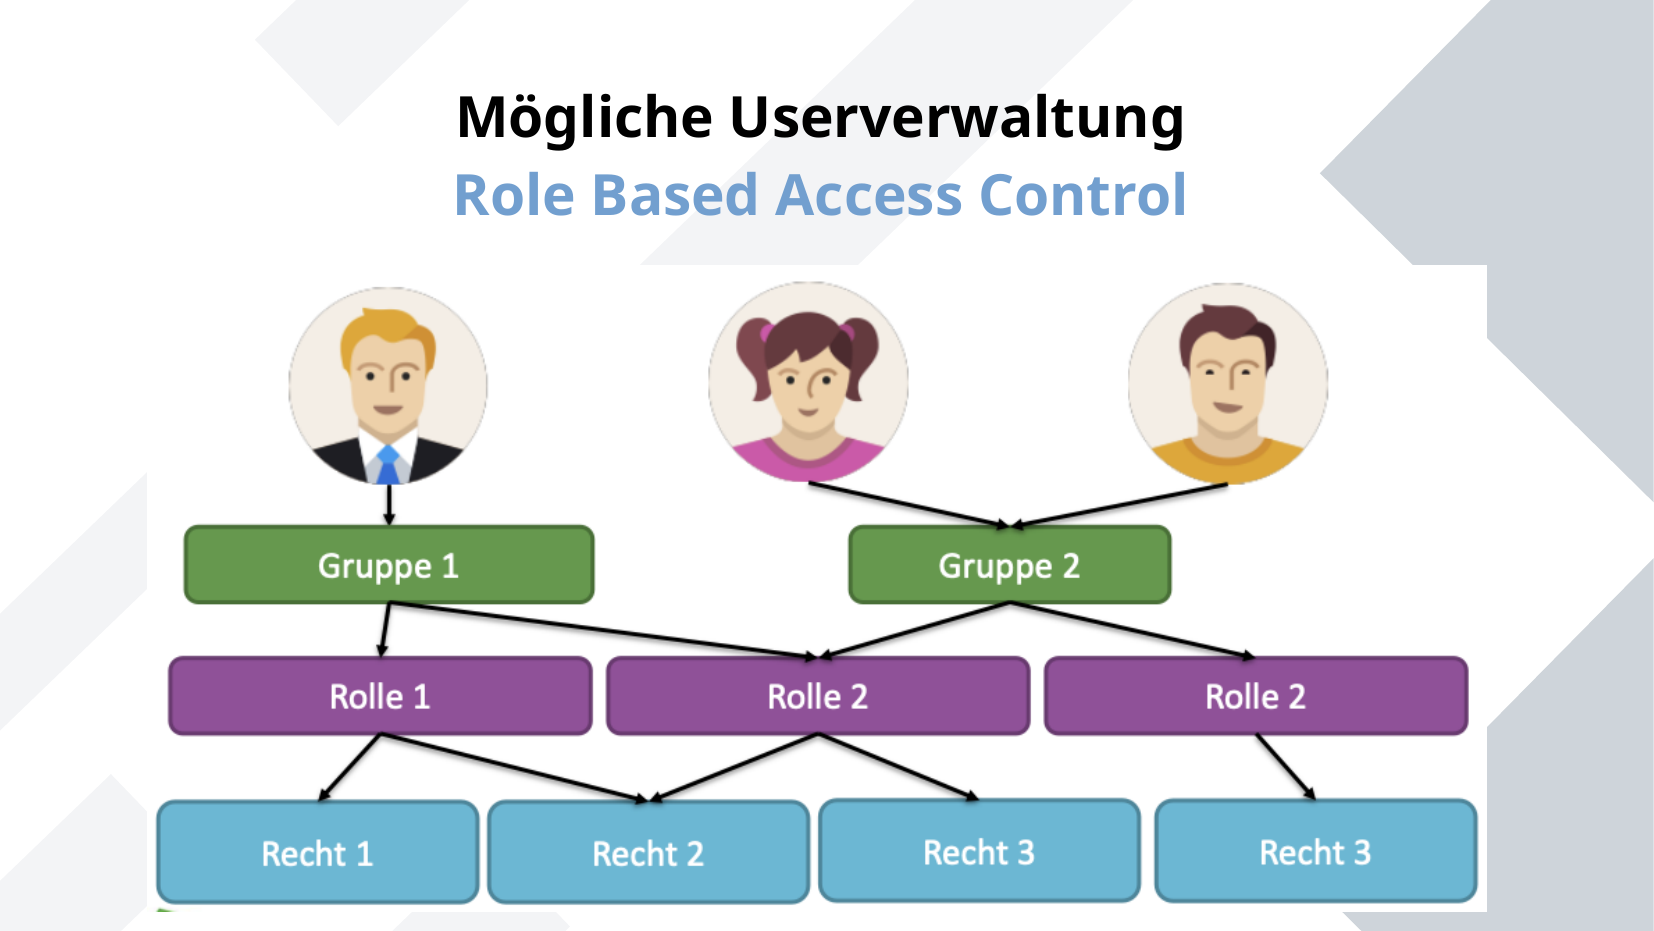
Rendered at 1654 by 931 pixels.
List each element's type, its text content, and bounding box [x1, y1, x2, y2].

picture [147, 265, 1487, 912]
title Mögliche Userverwaltung Role Based Access Control [76, 76, 1565, 233]
